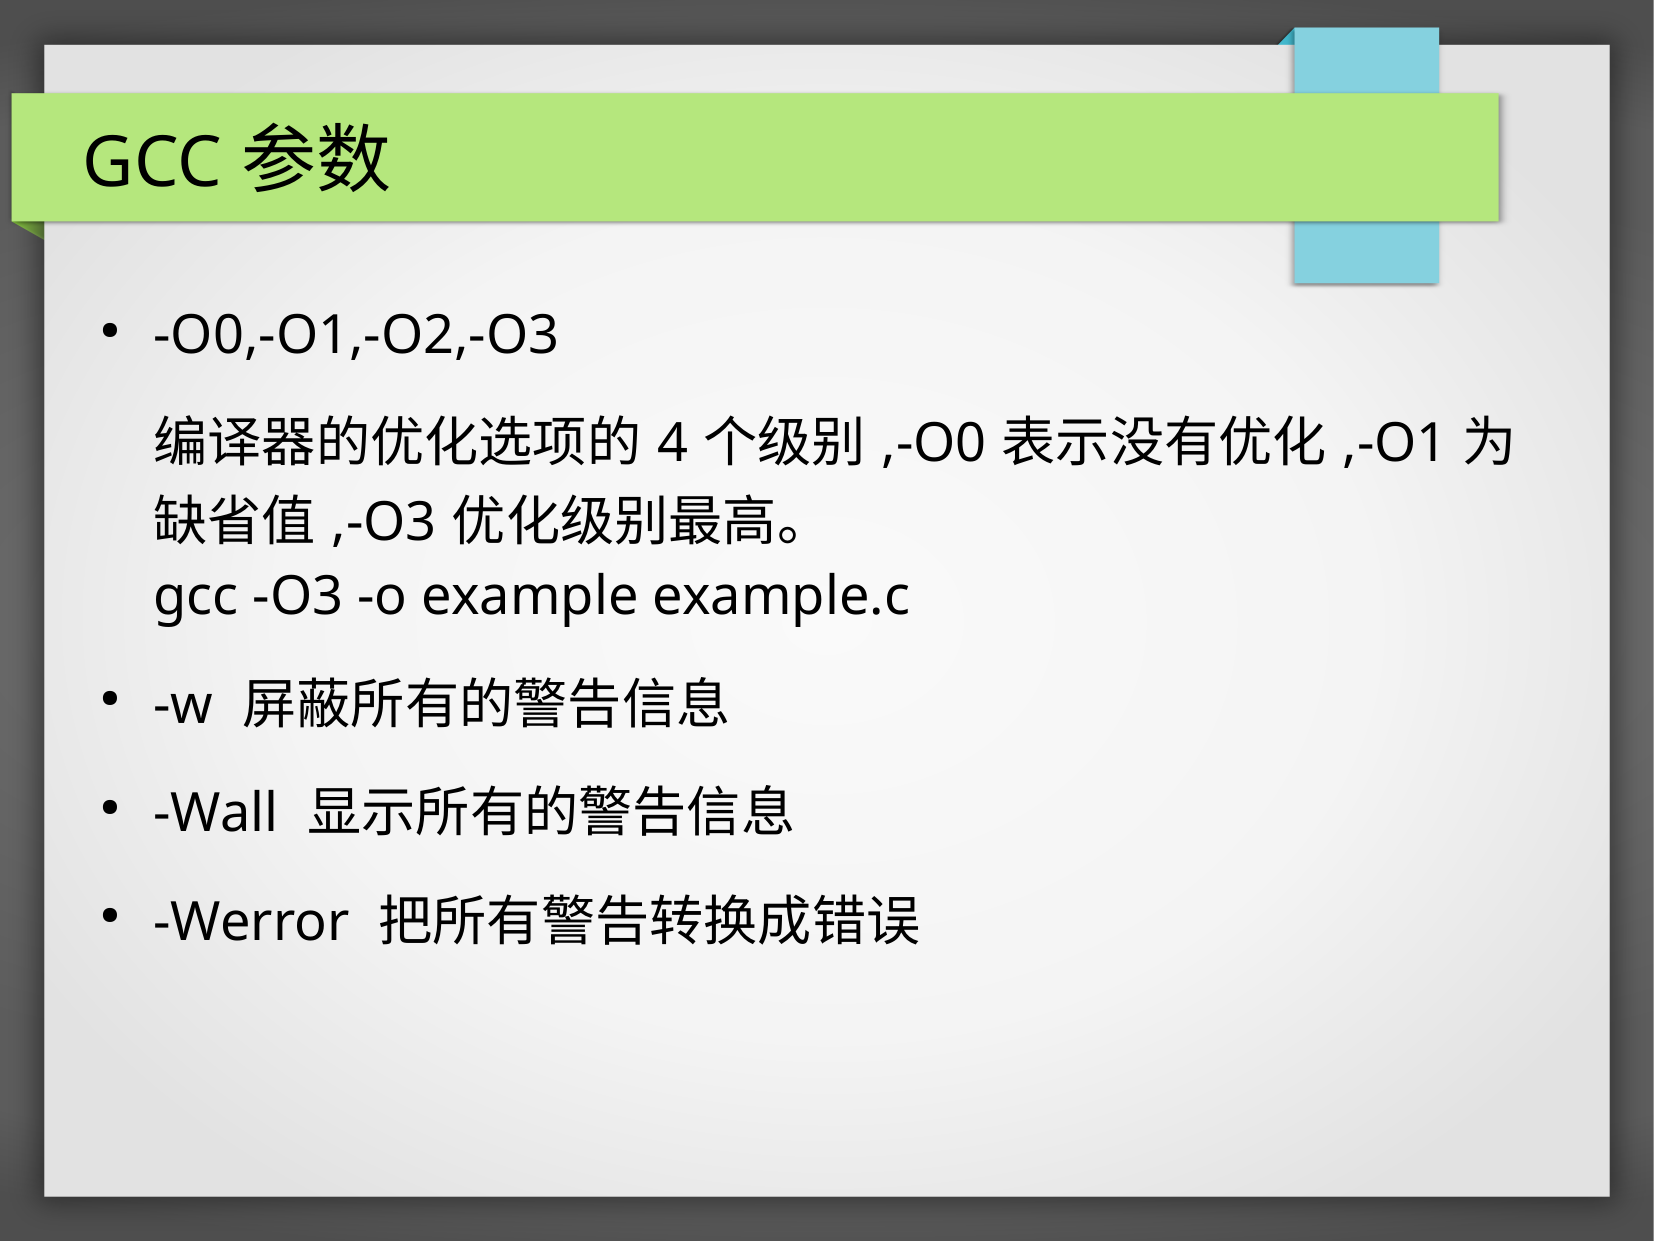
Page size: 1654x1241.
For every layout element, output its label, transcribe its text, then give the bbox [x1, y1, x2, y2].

picture [0, 0, 1654, 1241]
title GCC参数 [82, 94, 1264, 213]
list -O0,-O1,-O2,-O3 编译器的优化选项的4个级别,-O0表示没有优化,-O1为缺省值,-O3优化级别最高。 gcc -O3 -o example example.c -w 屏蔽所有的警告信息 -Wall 显示所有的警告信息 -Werror 把所有警告转换成错误 [82, 295, 1571, 1015]
